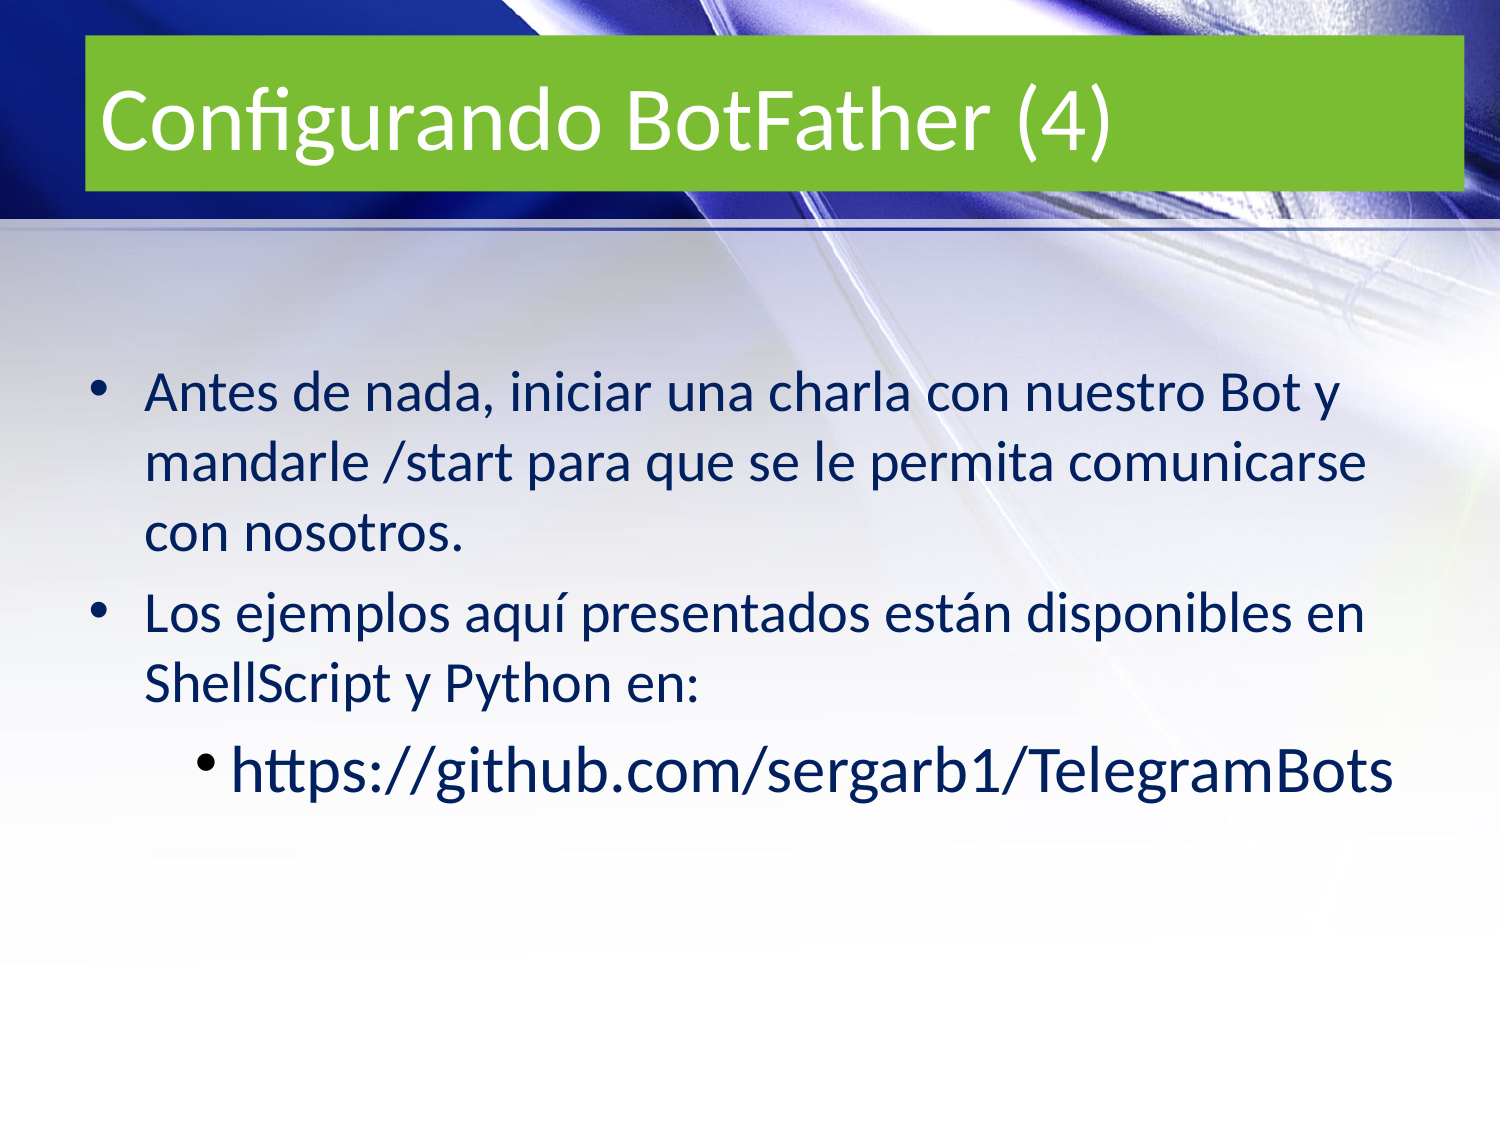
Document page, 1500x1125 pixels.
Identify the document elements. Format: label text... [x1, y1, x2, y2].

text_box Antes de nada, iniciar una charla con nuestro Bot y mandarle /start para que se le permita comunicarse con nosotros. Los ejemplos aquí presentados están disponibles en ShellScript y Python en: https://github.com/sergarb1/TelegramBots [73, 345, 1424, 989]
picture [0, 0, 1500, 1125]
text_box Configurando BotFather (4) [85, 35, 1465, 192]
